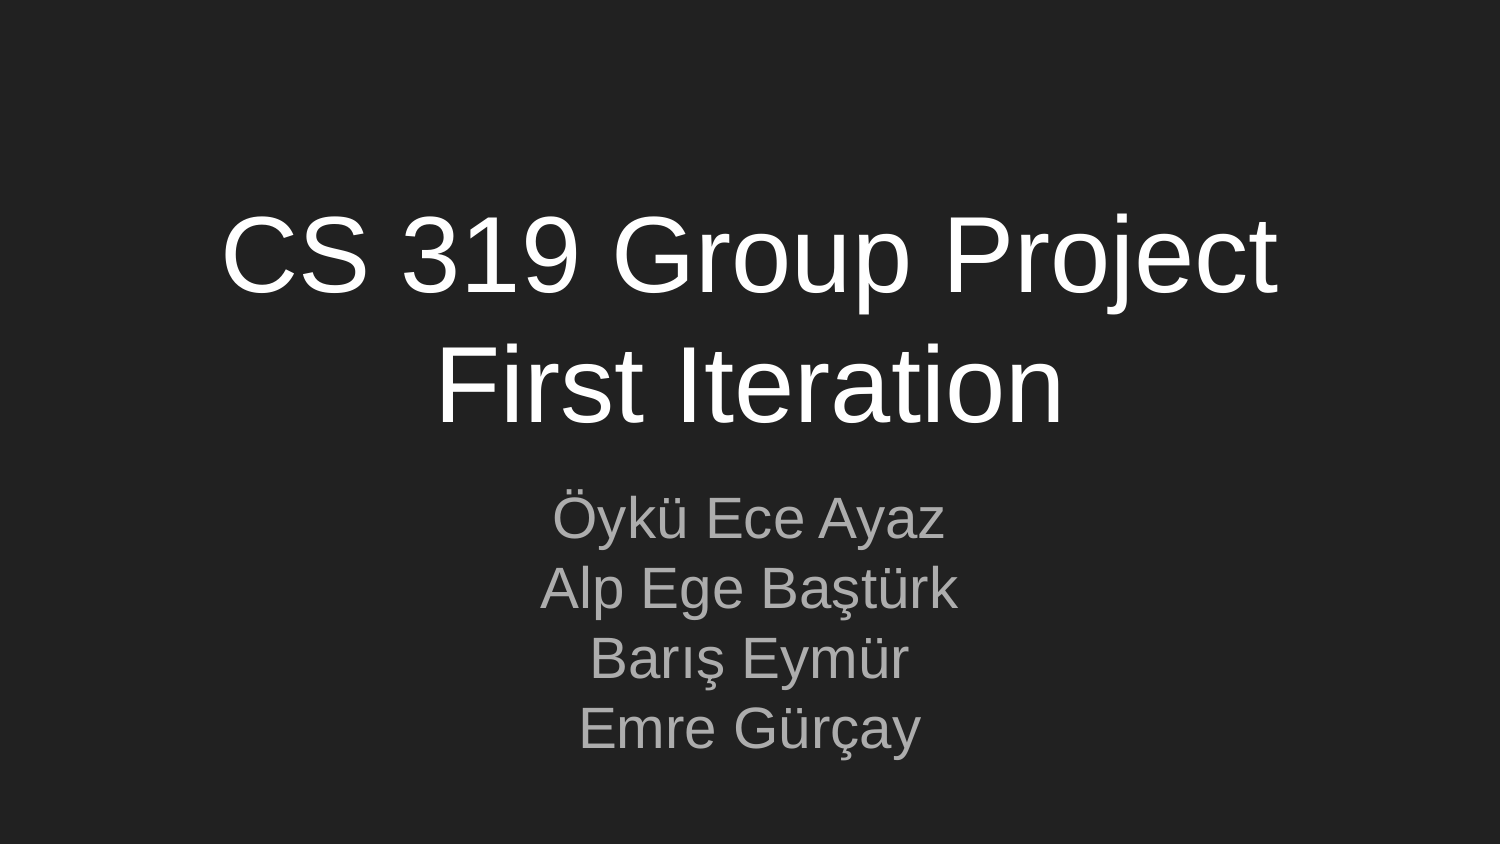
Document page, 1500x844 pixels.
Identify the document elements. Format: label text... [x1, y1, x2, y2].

title CS 319 Group Project First Iteration [51, 122, 1449, 459]
subtitle Öykü Ece Ayaz Alp Ege Baştürk Barış Eymür Emre Gürçay [51, 464, 1449, 802]
